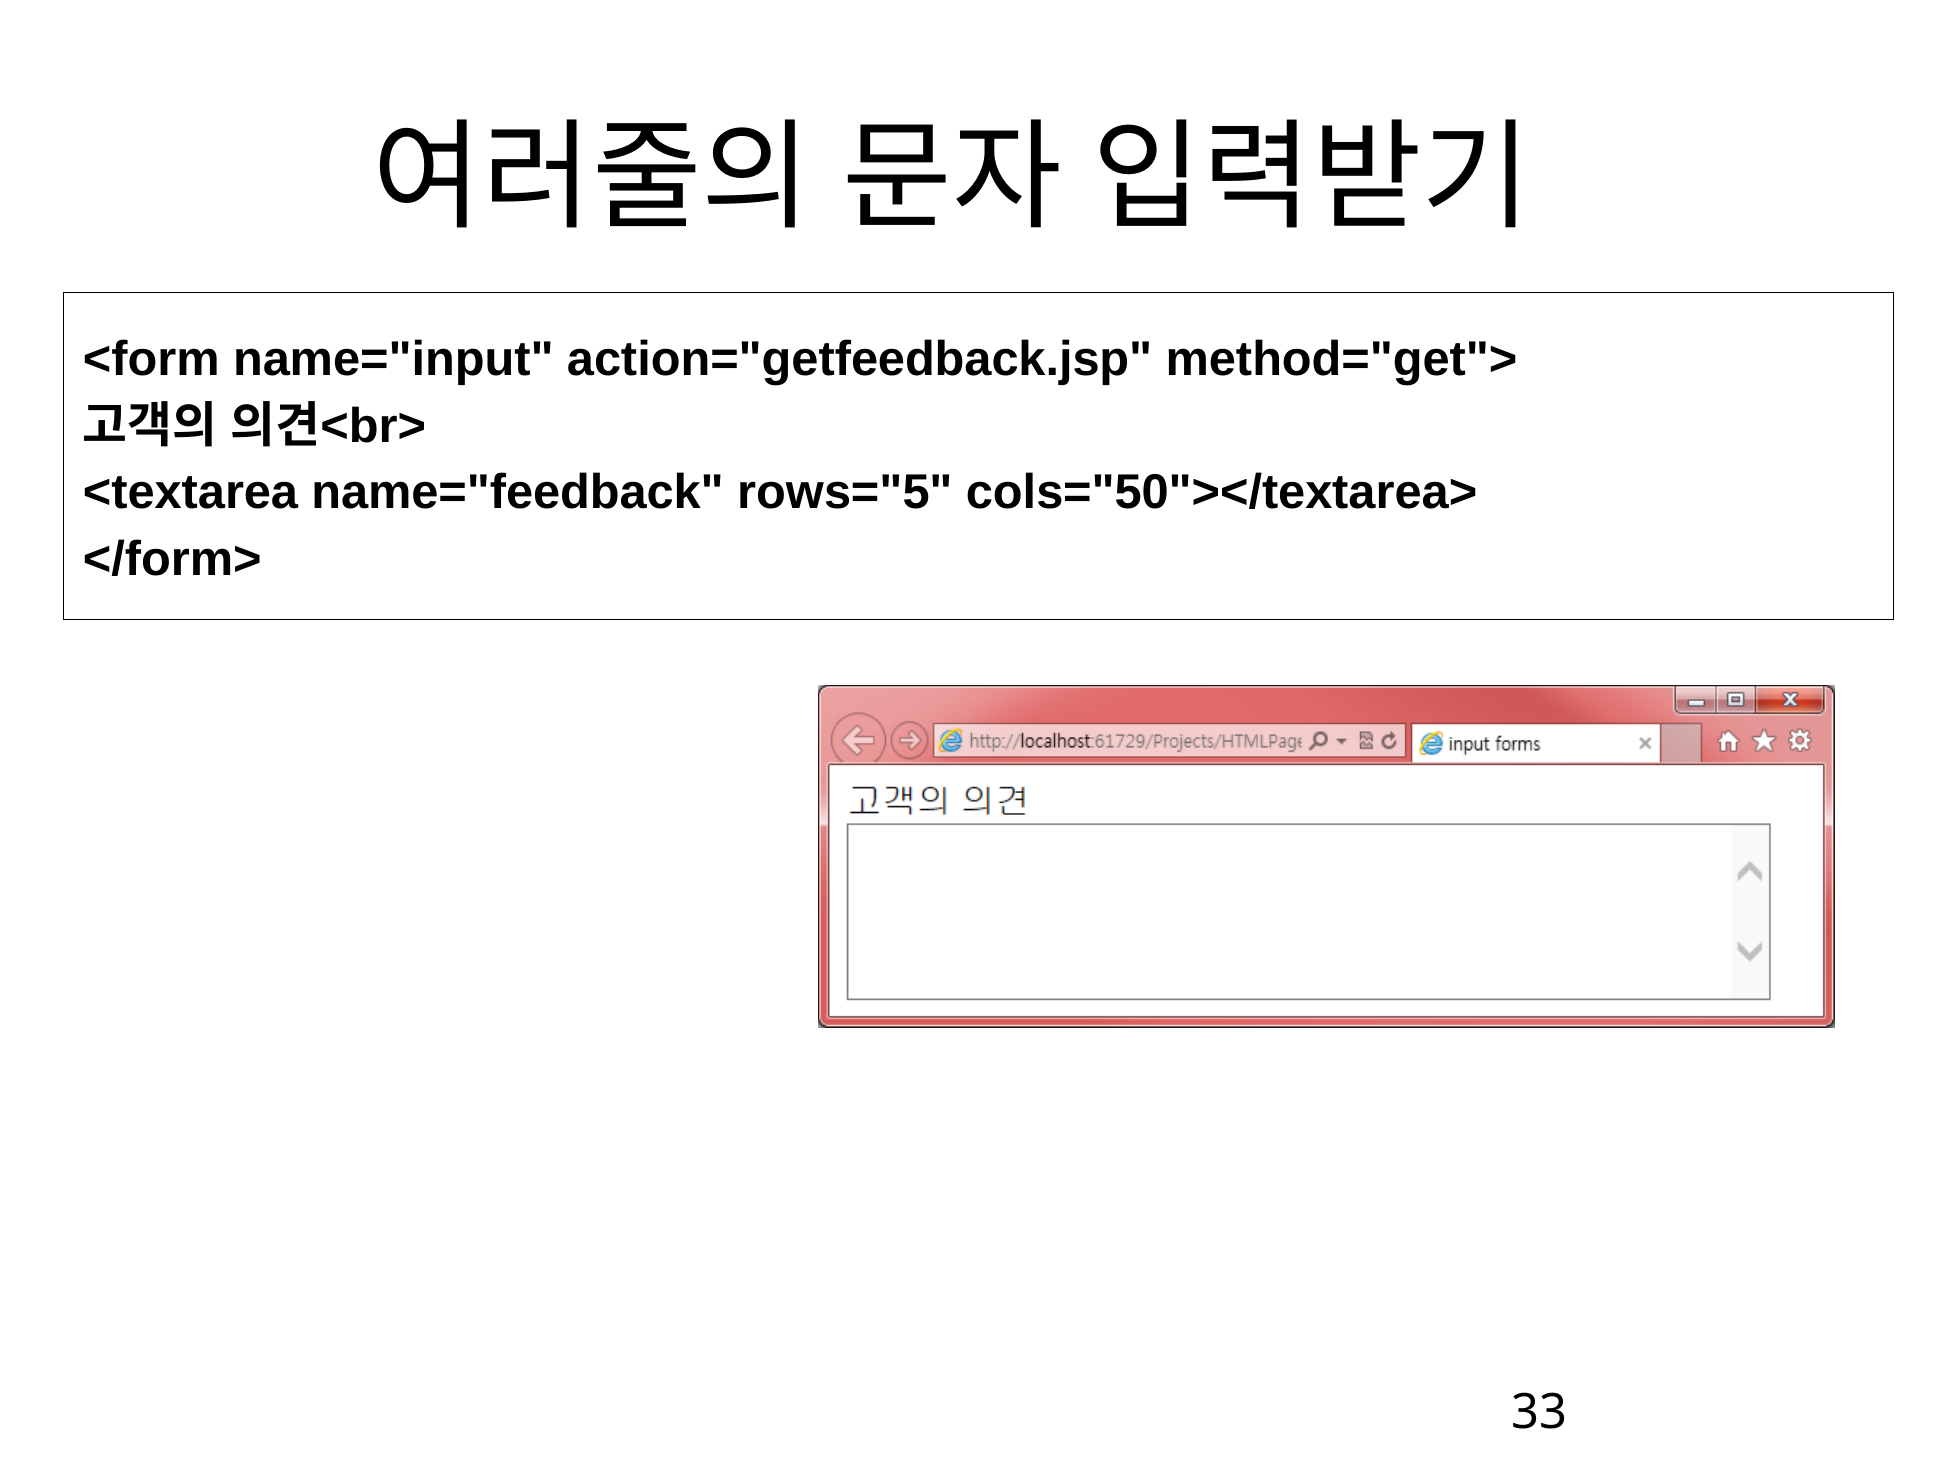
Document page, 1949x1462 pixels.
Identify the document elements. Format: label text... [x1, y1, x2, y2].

text_box <form name="input" action="getfeedback.jsp" method="get"> 고객의 의견<br> <textarea name="feedback" rows="5" cols="50"></textarea> </form> [63, 292, 1894, 620]
picture [818, 685, 1835, 1028]
title 여러줄의 문자 입력받기 [156, 92, 1749, 255]
slide_number <숫자> [1496, 1372, 1899, 1462]
